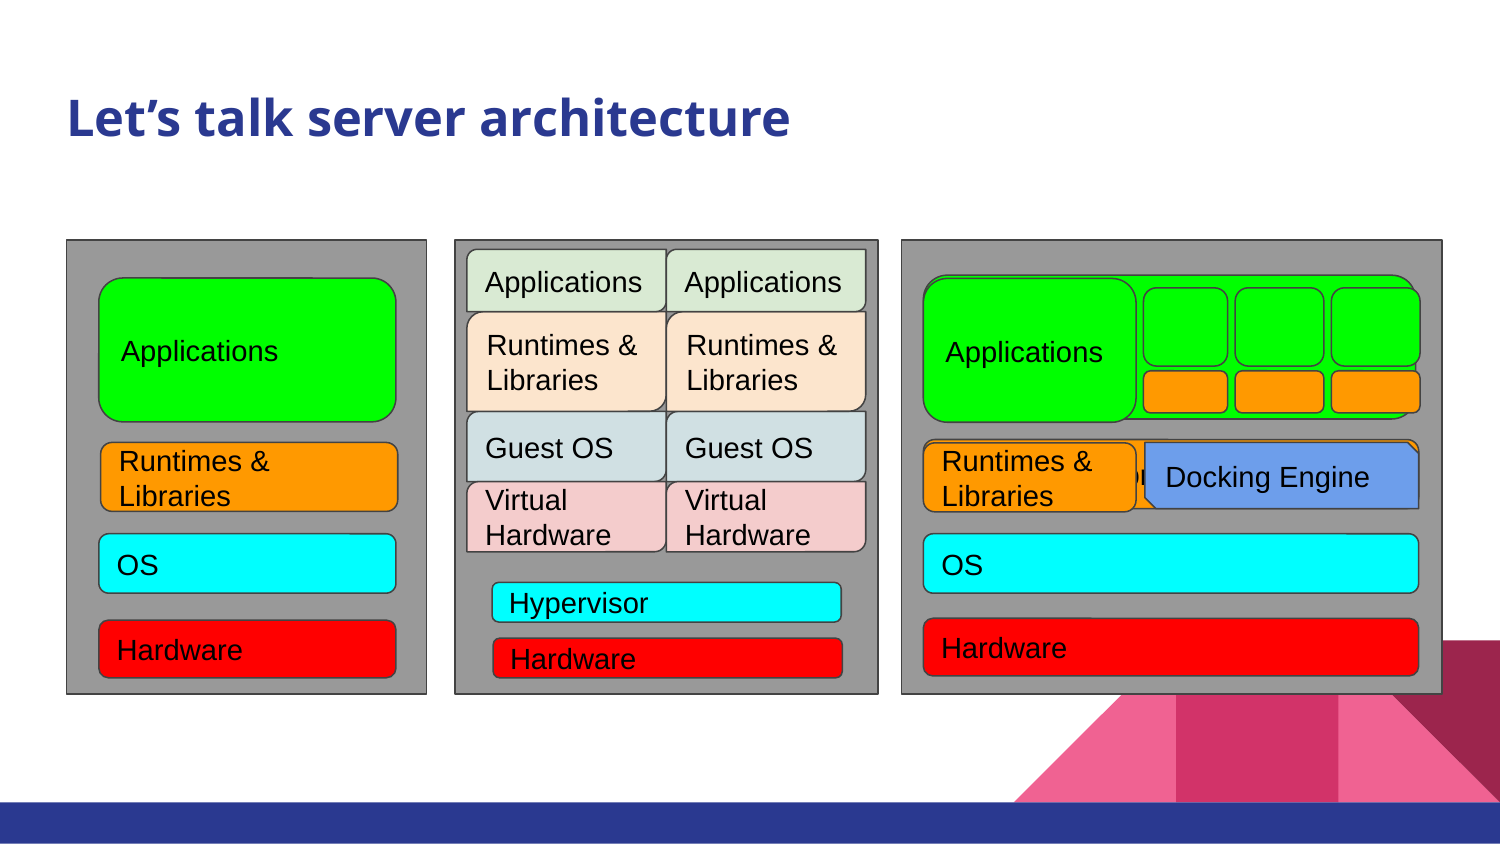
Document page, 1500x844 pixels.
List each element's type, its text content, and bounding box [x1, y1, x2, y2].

text_box Docking Engine [1144, 442, 1419, 509]
text_box Virtual Hardware [666, 481, 866, 552]
text_box [901, 240, 1442, 694]
text_box Guest OS [466, 411, 667, 482]
text_box Hardware [923, 618, 1419, 676]
text_box [455, 240, 879, 694]
text_box Hardware [98, 620, 396, 678]
text_box Runtimes & Libraries [923, 439, 1419, 509]
title Let’s talk server architecture [51, 67, 1449, 167]
text_box Hypervisor [492, 582, 842, 623]
text_box OS [98, 533, 396, 594]
text_box Applications [666, 249, 866, 312]
text_box Runtimes & Libraries [466, 311, 667, 412]
text_box OS [923, 533, 1419, 594]
text_box Applications [923, 278, 1137, 423]
text_box Applications [923, 275, 1416, 419]
text_box Runtimes & Libraries [923, 442, 1137, 512]
text_box Runtimes & Libraries [666, 311, 866, 412]
text_box Runtimes & Libraries [100, 442, 398, 512]
text_box Applications [466, 249, 667, 312]
text_box [66, 240, 427, 694]
text_box Virtual Hardware [466, 481, 667, 552]
text_box Hardware [493, 638, 843, 678]
text_box Guest OS [666, 411, 866, 482]
text_box Applications [98, 277, 396, 422]
